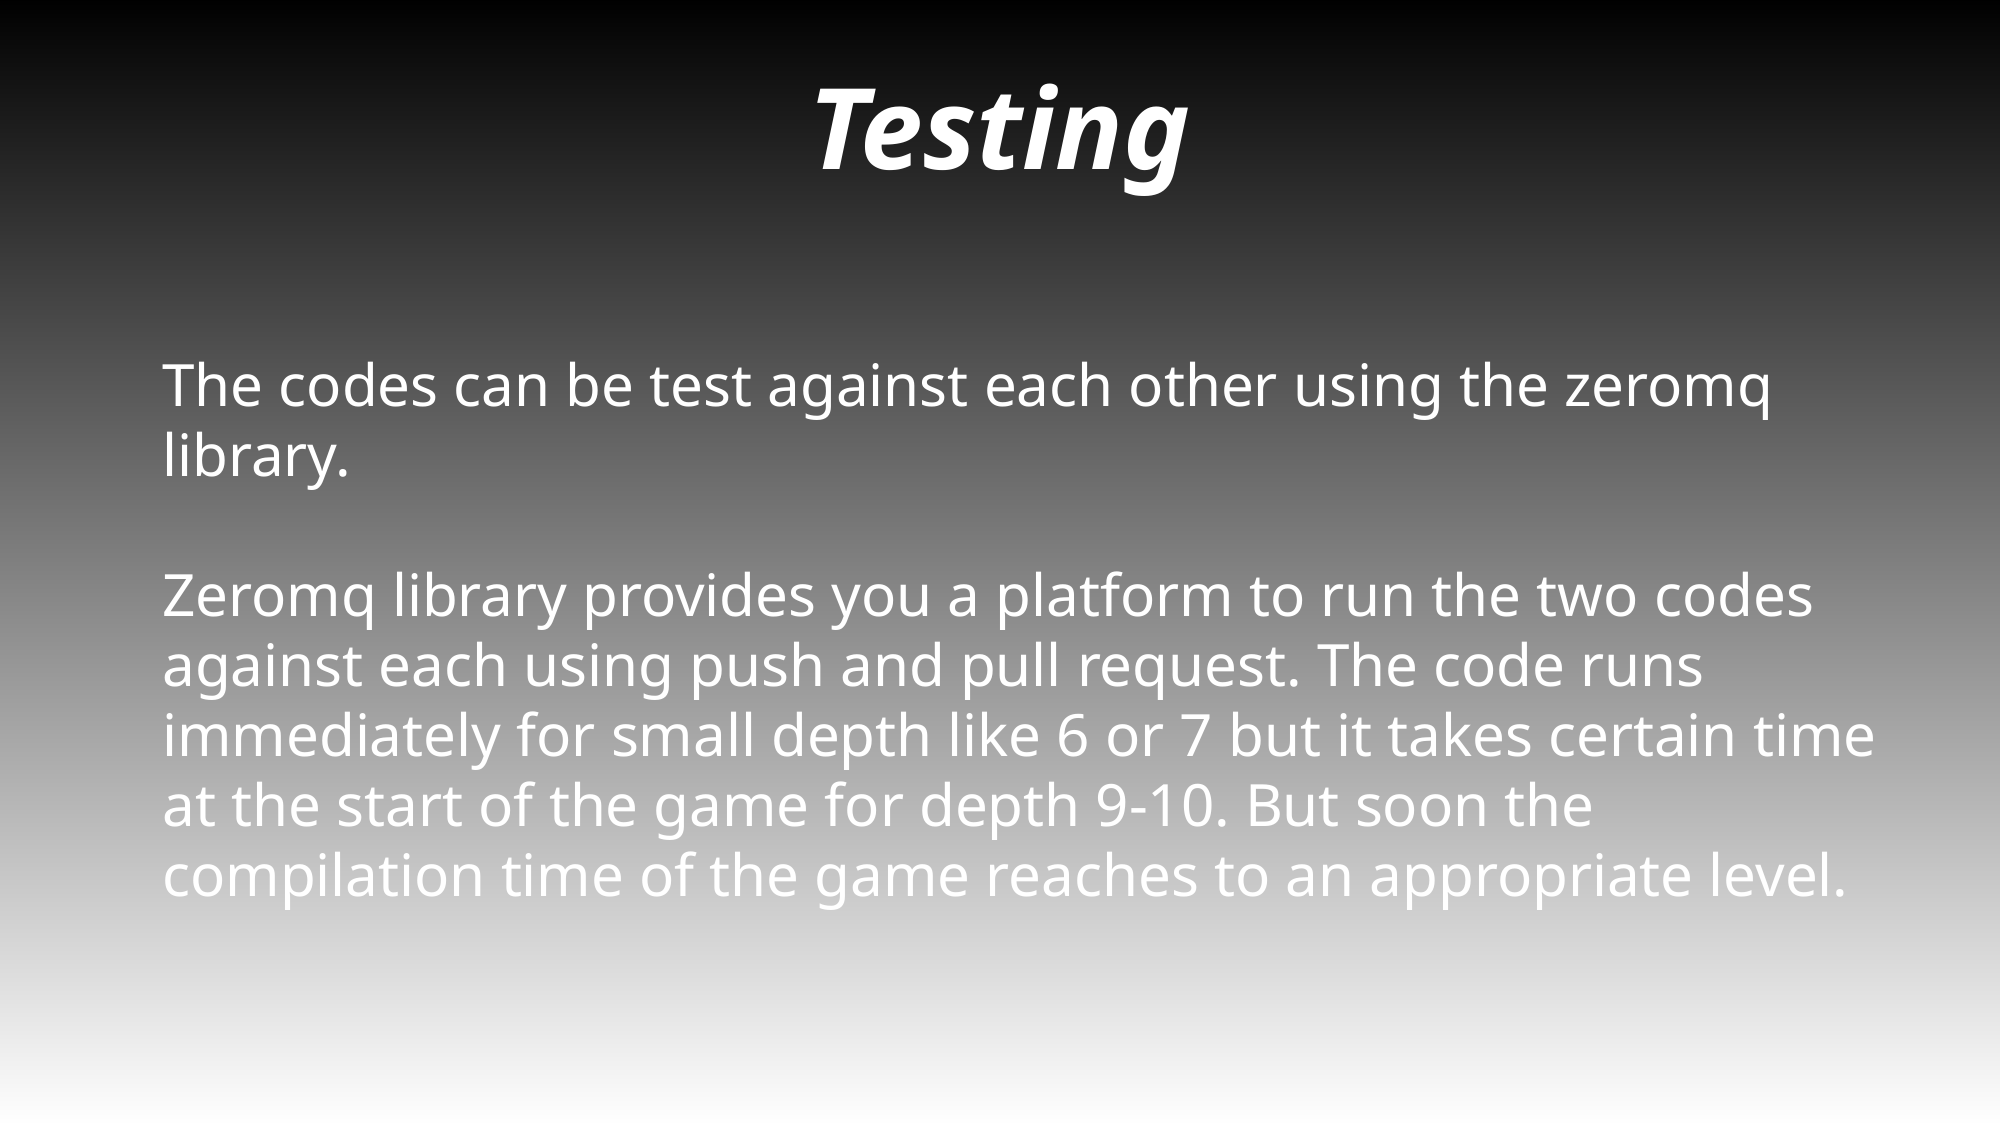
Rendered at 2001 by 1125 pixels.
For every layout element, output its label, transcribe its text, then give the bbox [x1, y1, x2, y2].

text_box Testing [0, 49, 2000, 200]
text_box The codes can be test against each other using the zeromq library. Zeromq library provides you a platform to run the two codes against each using push and pull request. The code runs immediately for small depth like 6 or 7 but it takes certain time at the start of the game for depth 9-10. But soon the compilation time of the game reaches to an appropriate level. [147, 341, 1913, 916]
